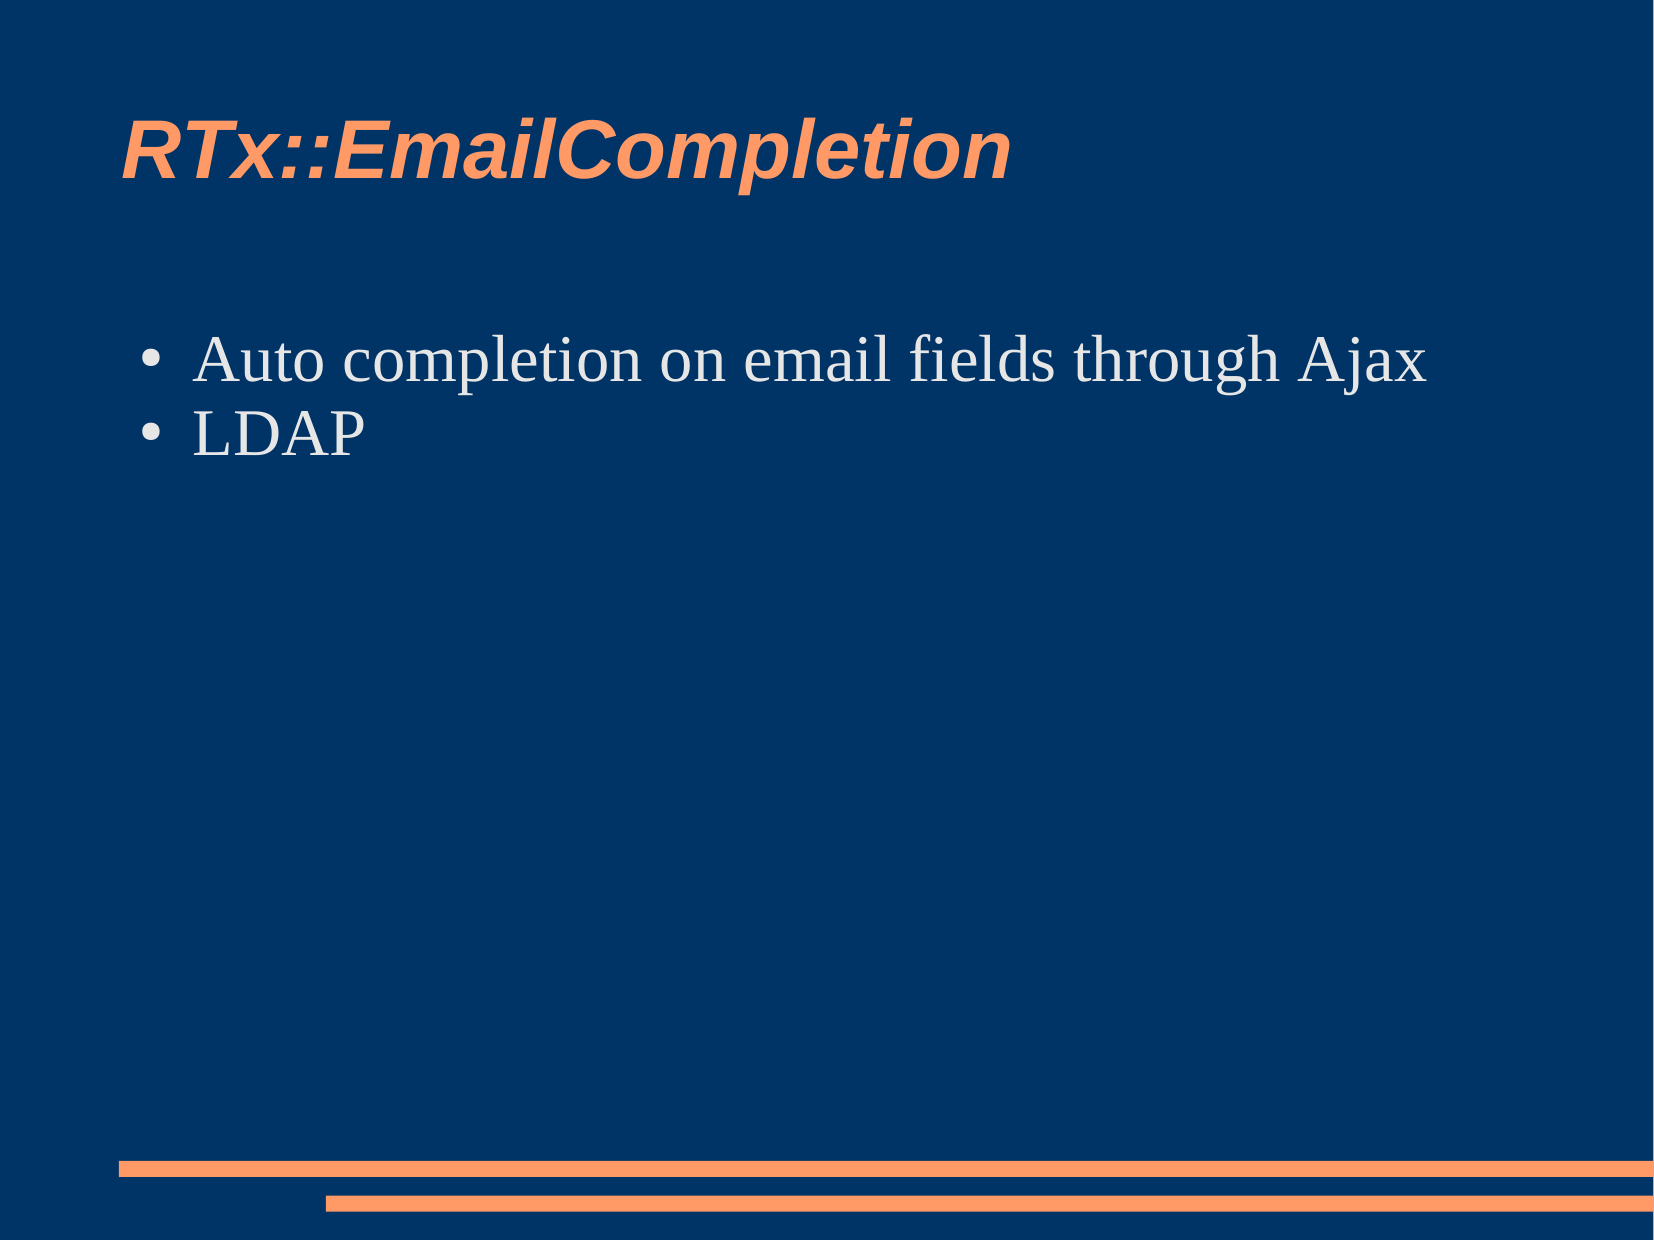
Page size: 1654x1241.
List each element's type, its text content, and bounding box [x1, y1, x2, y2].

list Auto completion on email fields through Ajax LDAP [121, 322, 1561, 1126]
title RTx::EmailCompletion [121, 46, 1534, 254]
